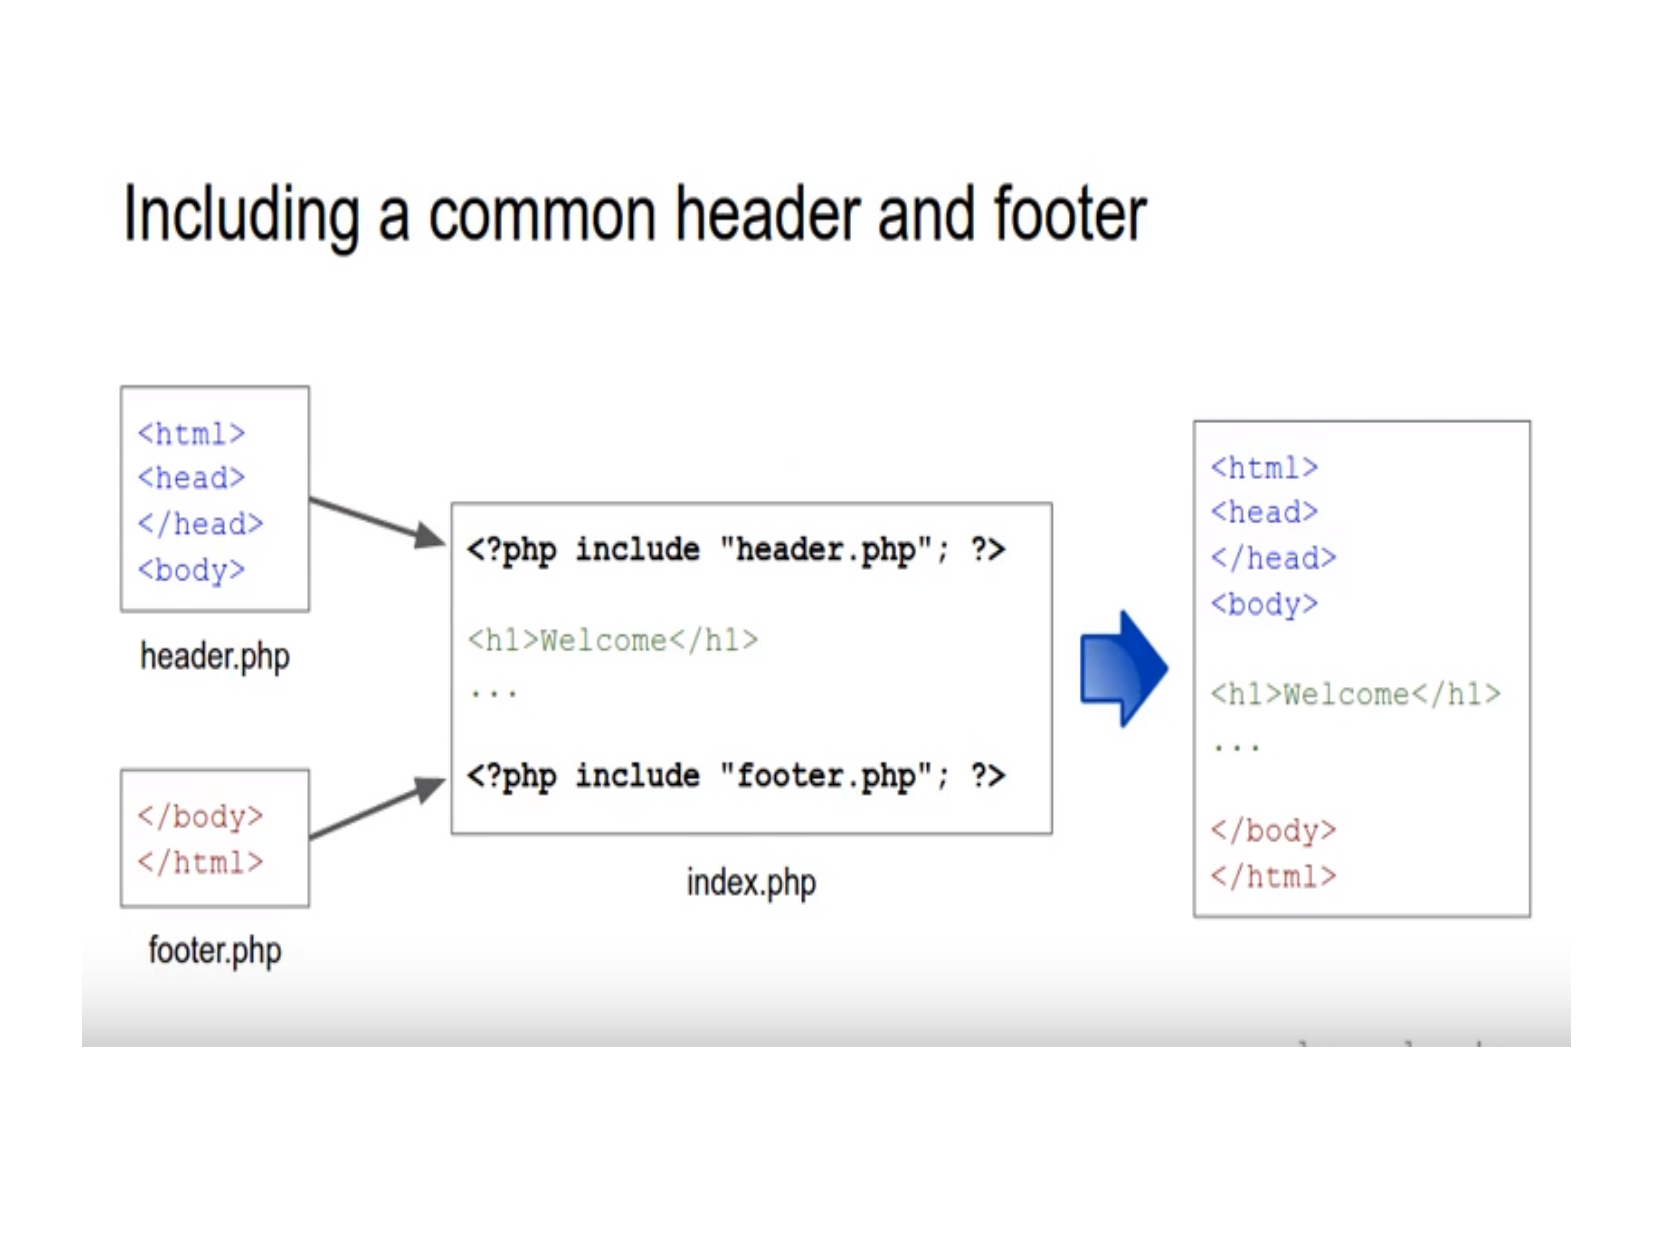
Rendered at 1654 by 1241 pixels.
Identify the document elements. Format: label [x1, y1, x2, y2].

picture [82, 153, 1571, 1047]
